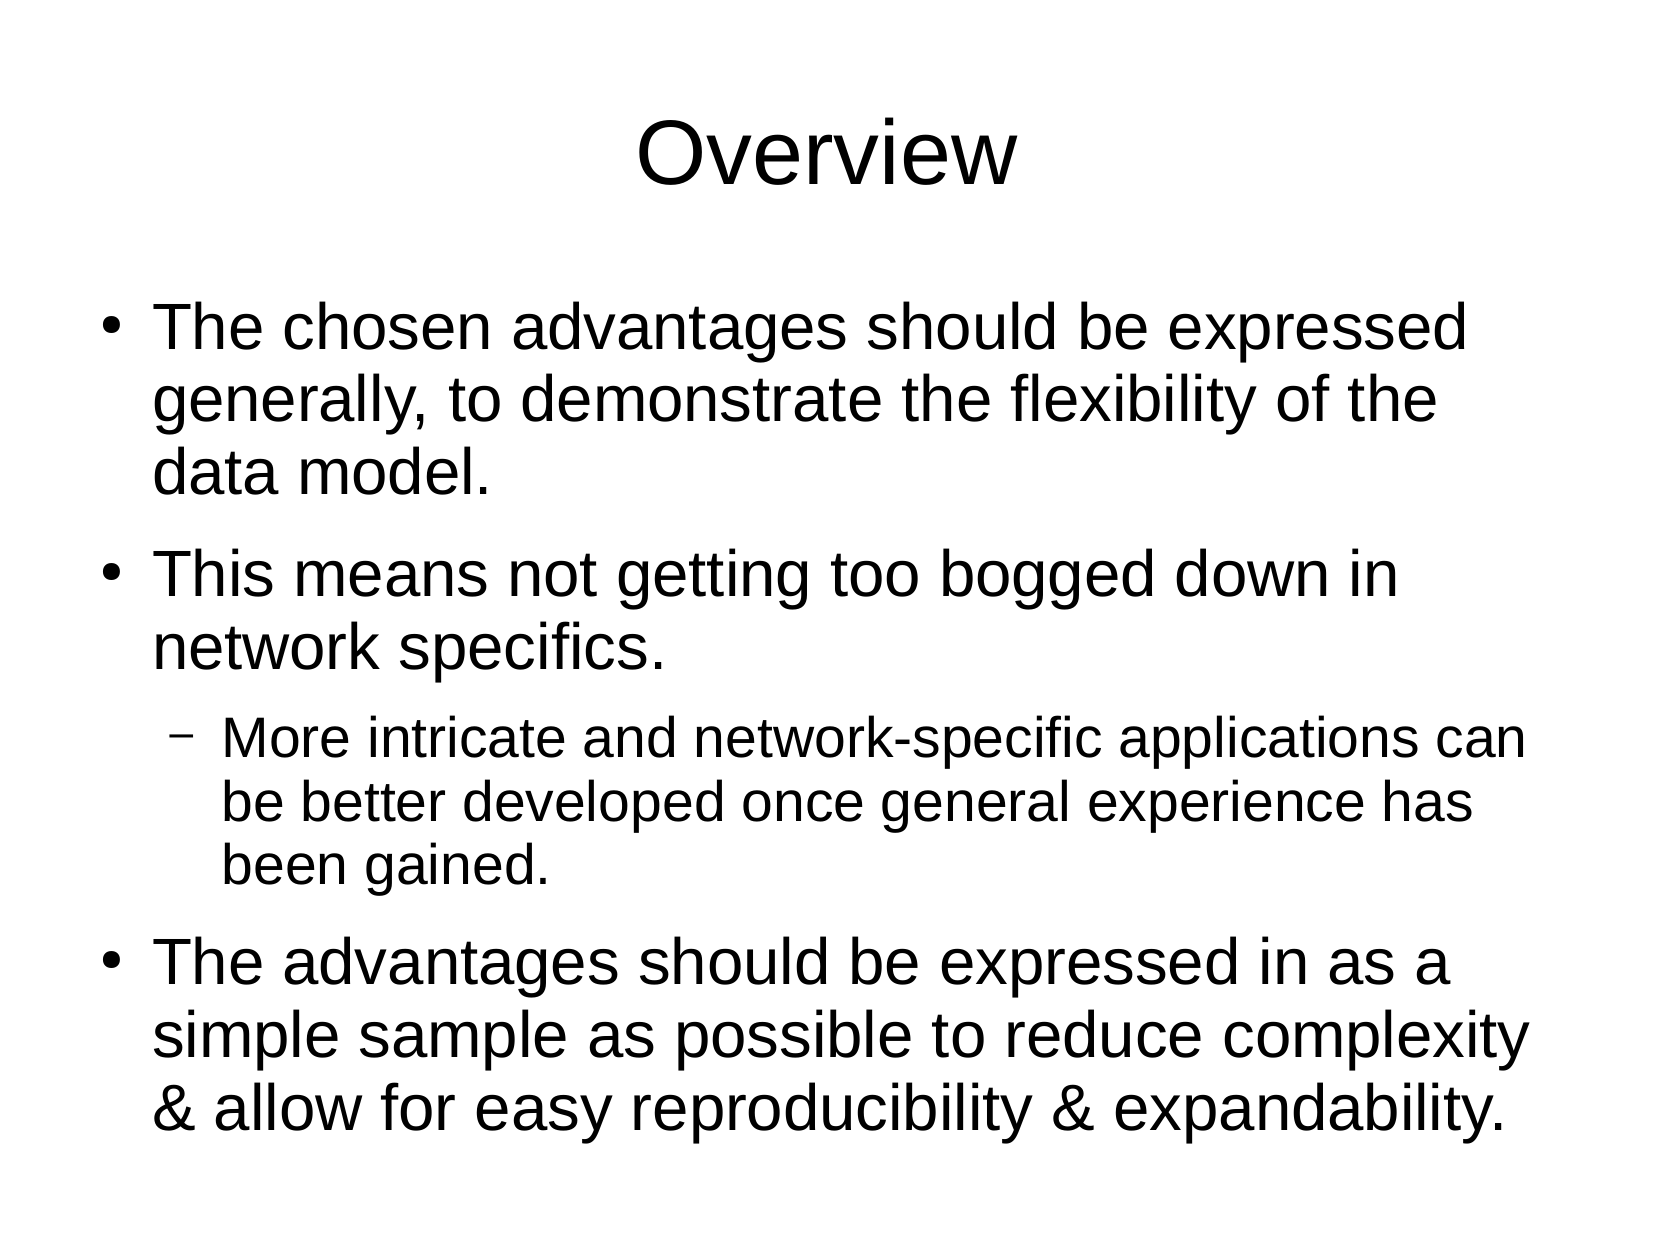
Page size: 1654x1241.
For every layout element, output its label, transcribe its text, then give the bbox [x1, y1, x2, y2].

list The chosen advantages should be expressed generally, to demonstrate the flexibility of the data model. This means not getting too bogged down in network specifics. More intricate and network-specific applications can be better developed once general experience has been gained. The advantages should be expressed in as a simple sample as possible to reduce complexity & allow for easy reproducibility & expandability. [82, 290, 1571, 1156]
title Overview [82, 49, 1571, 257]
